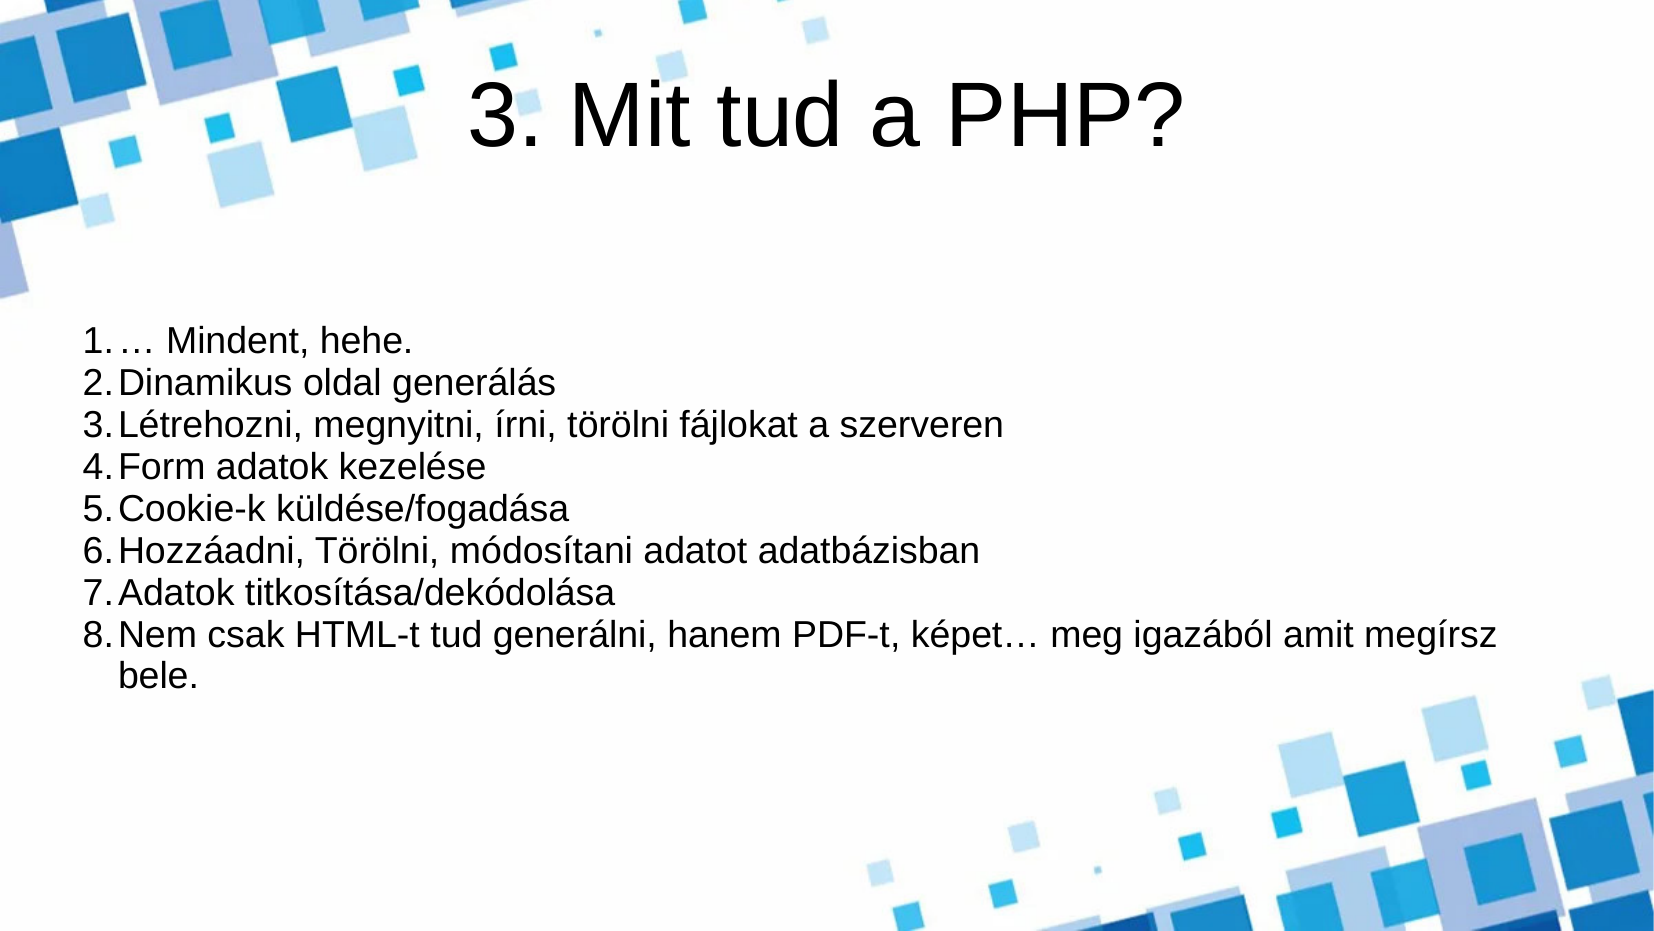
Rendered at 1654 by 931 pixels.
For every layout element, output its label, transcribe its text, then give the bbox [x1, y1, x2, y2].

subtitle … Mindent, hehe. Dinamikus oldal generálás Létrehozni, megnyitni, írni, törölni fájlokat a szerveren Form adatok kezelése Cookie-k küldése/fogadása Hozzáadni, Törölni, módosítani adatot adatbázisban Adatok titkosítása/dekódolása Nem csak HTML-t tud generálni, hanem PDF-t, képet… meg igazából amit megírsz bele. [82, 217, 1571, 757]
picture [0, 0, 1654, 931]
title 3. Mit tud a PHP? [82, 37, 1571, 193]
